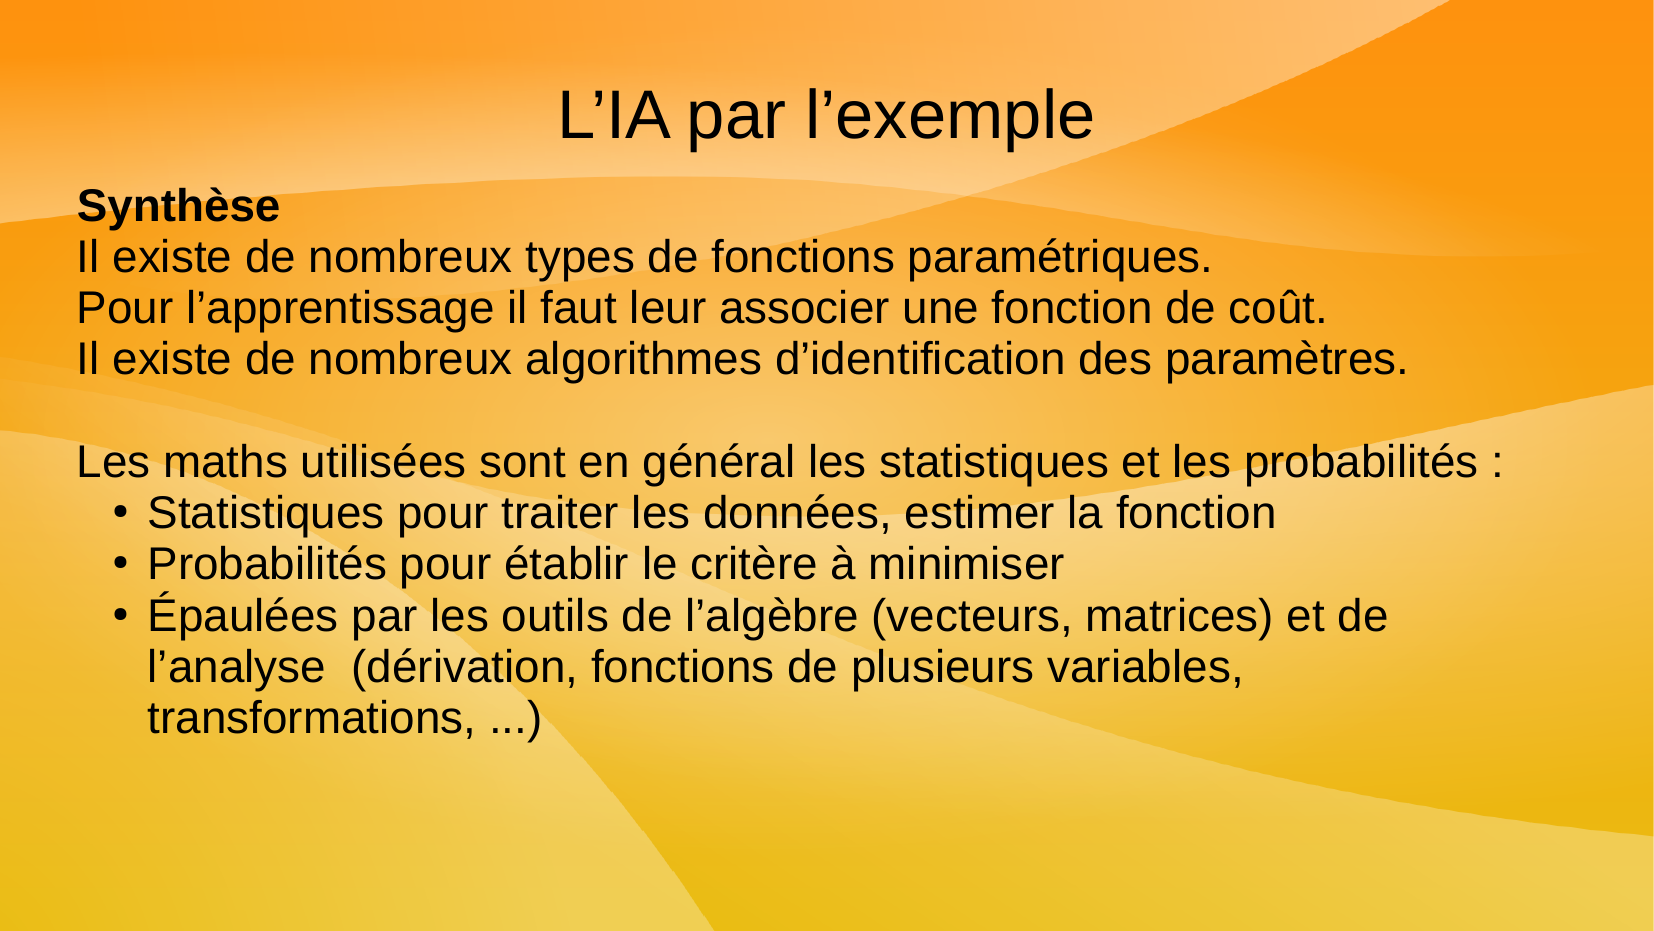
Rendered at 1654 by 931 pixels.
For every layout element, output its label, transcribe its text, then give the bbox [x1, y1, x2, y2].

picture [0, 0, 1654, 931]
subtitle Synthèse Il existe de nombreux types de fonctions paramétriques. Pour l’apprentissage il faut leur associer une fonction de coût. Il existe de nombreux algorithmes d’identification des paramètres. Les maths utilisées sont en général les statistiques et les probabilités : Statistiques pour traiter les données, estimer la fonction Probabilités pour établir le critère à minimiser Épaulées par les outils de l’algèbre (vecteurs, matrices) et de l’analyse (dérivation, fonctions de plusieurs variables, transformations, ...) [76, 179, 1565, 928]
title L’IA par l’exemple [82, 37, 1571, 193]
